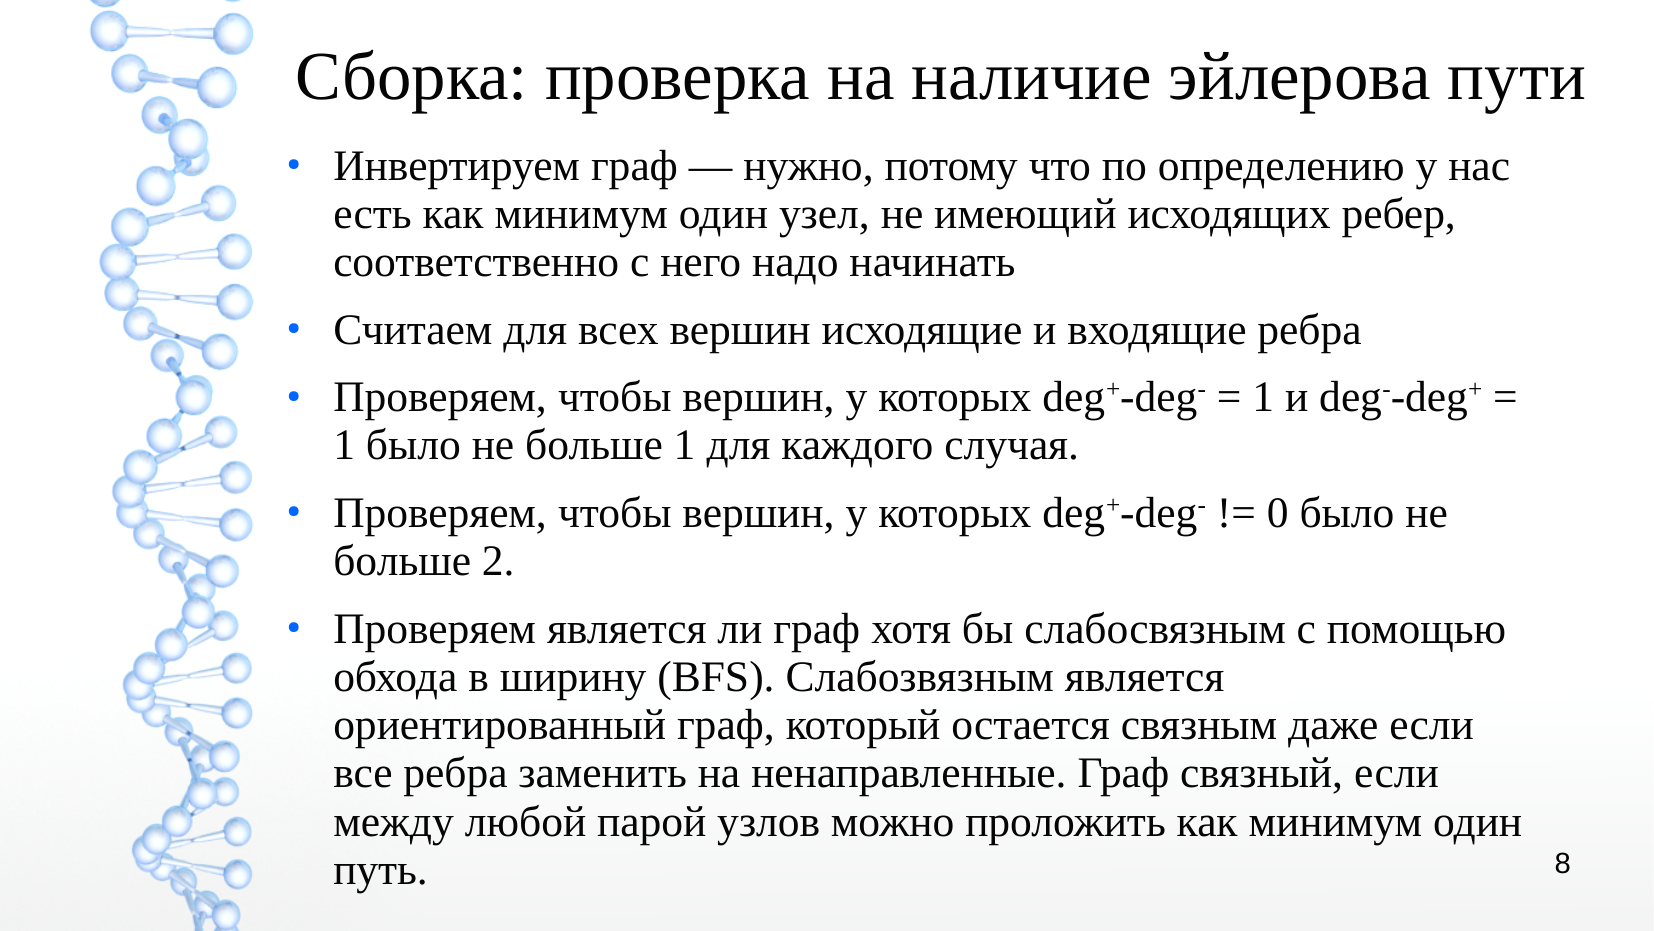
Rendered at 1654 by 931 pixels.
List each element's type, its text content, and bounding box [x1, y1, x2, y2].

list Инвертируем граф — нужно, потому что по определению у нас есть как минимум один узел, не имеющий исходящих ребер, соответственно с него надо начинать Считаем для всех вершин исходящие и входящие ребра Проверяем, чтобы вершин, у которых deg+-deg- = 1 и deg--deg+ = 1 было не больше 1 для каждого случая. Проверяем, чтобы вершин, у которых deg+-deg- != 0 было не больше 2. Проверяем является ли граф хотя бы слабосвязным с помощью обхода в ширину (BFS). Слабозвязным является ориентированный граф, который остается связным даже если все ребра заменить на ненаправленные. Граф связный, если между любой парой узлов можно проложить как минимум один путь. [271, 141, 1536, 898]
picture [0, 0, 1654, 931]
title Сборка: проверка на наличие эйлерова пути [277, 0, 1607, 154]
